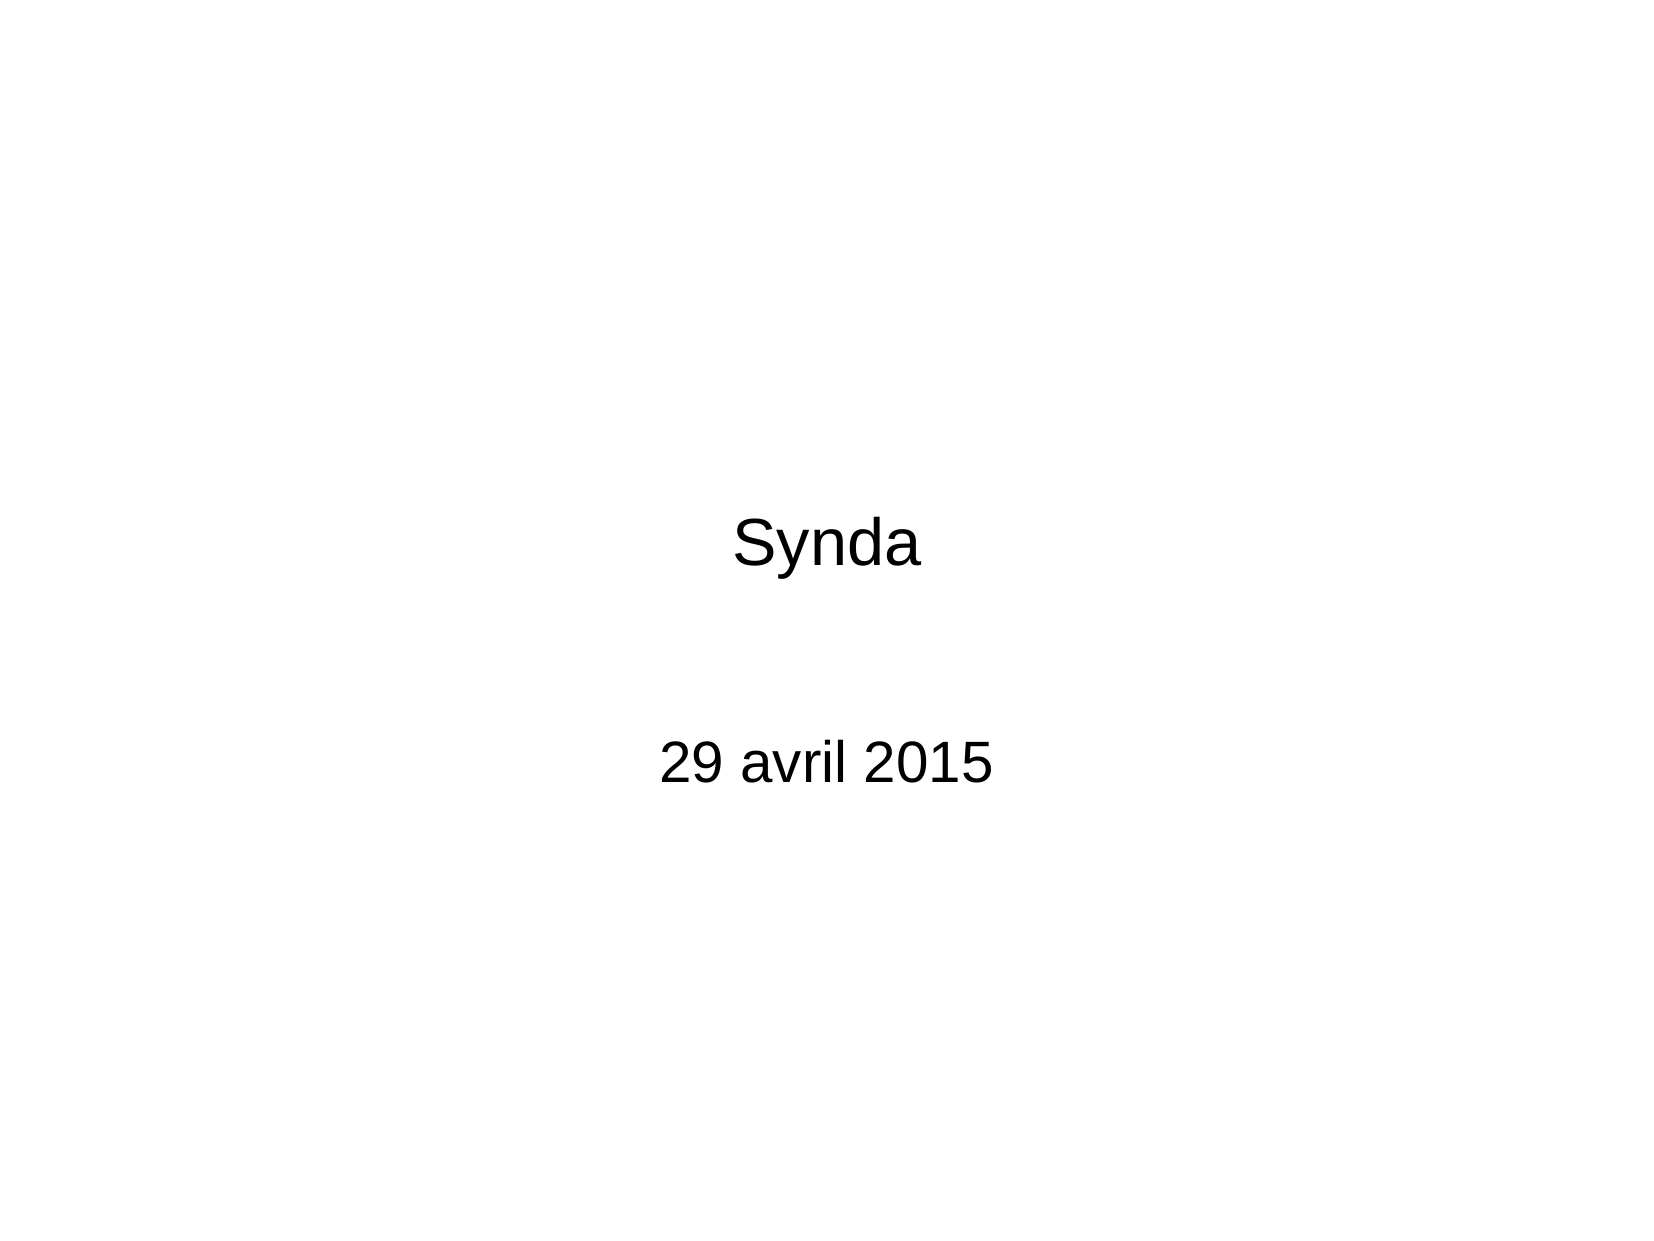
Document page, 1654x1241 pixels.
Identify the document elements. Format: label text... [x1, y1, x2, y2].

subtitle Synda 29 avril 2015 [82, 290, 1571, 1010]
